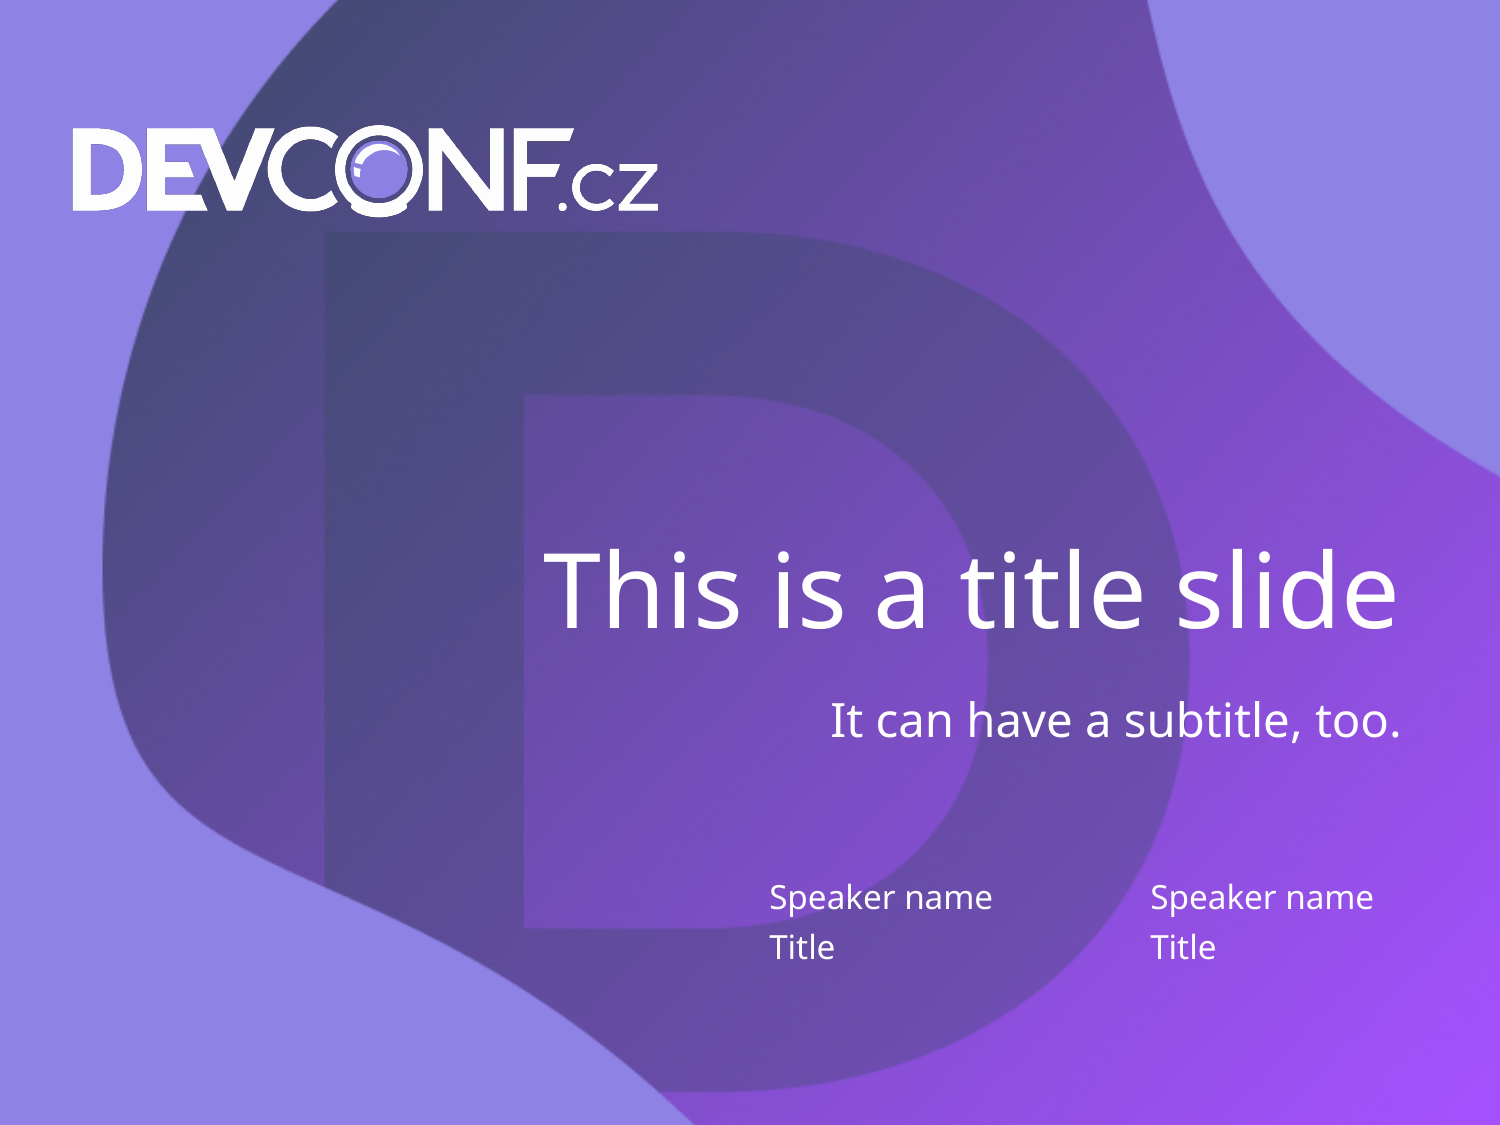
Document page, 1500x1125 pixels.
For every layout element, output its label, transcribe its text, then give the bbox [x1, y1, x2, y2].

subtitle Speaker name Title [769, 876, 1019, 978]
subtitle It can have a subtitle, too. [526, 676, 1402, 747]
subtitle Speaker name Title [1150, 876, 1400, 978]
title This is a title slide [526, 394, 1402, 650]
picture [0, 0, 1500, 1125]
